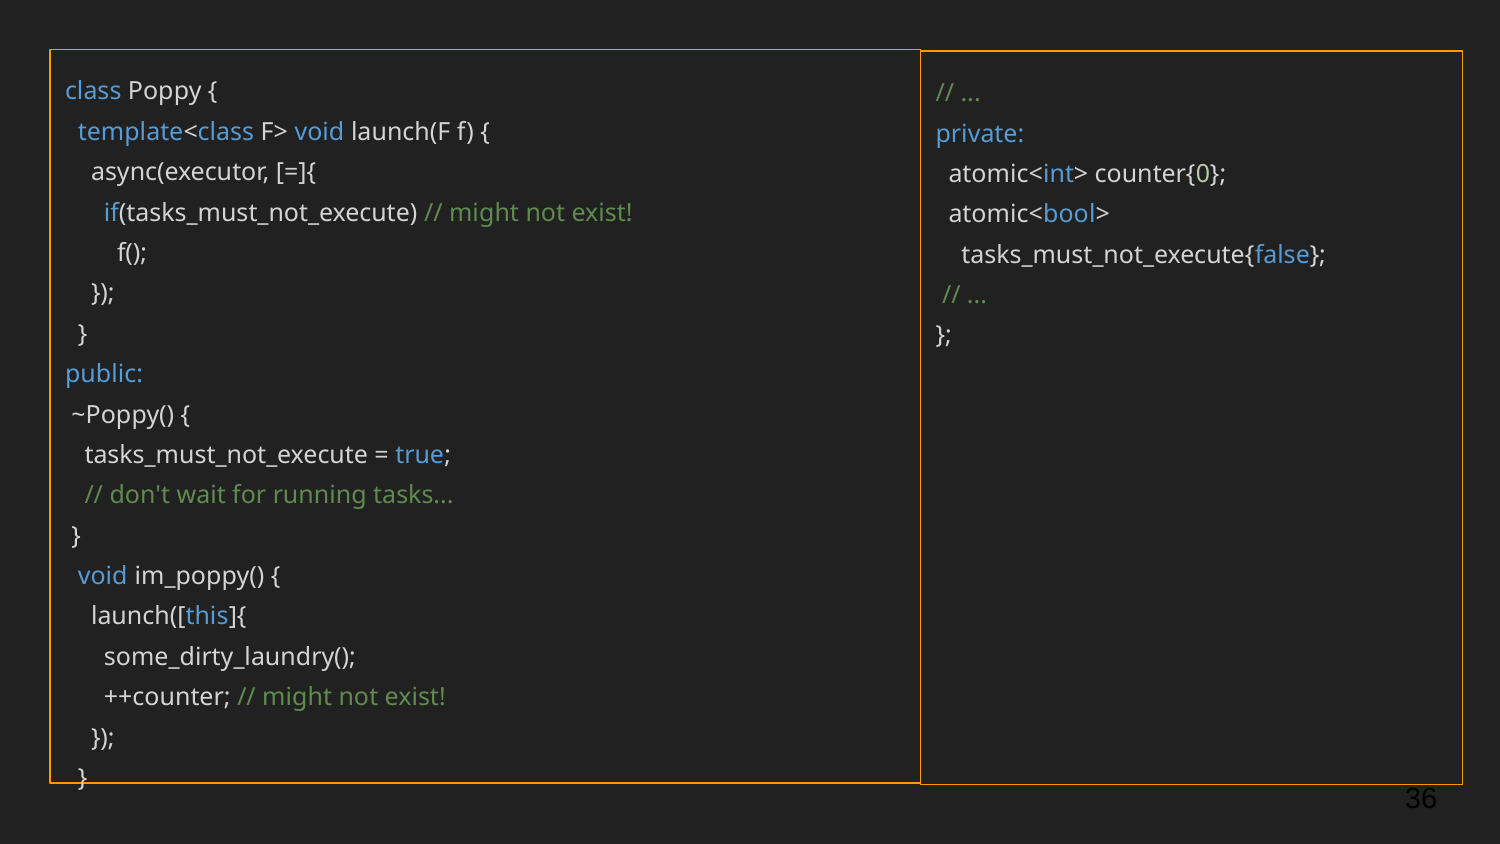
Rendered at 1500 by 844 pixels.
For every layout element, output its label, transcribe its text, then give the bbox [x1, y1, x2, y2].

list class Poppy { template<class F> void launch(F f) { async(executor, [=]{ if(tasks_must_not_execute) // might not exist! f(); }); } public: ~Poppy() { tasks_must_not_execute = true; // don't wait for running tasks... } void im_poppy() { launch([this]{ some_dirty_laundry(); ++counter; // might not exist! }); } [50, 49, 921, 783]
list // ... private: atomic<int> counter{0}; atomic<bool> tasks_must_not_execute{false}; // ... }; [920, 51, 1463, 785]
slide_number <number> [1389, 764, 1480, 830]
